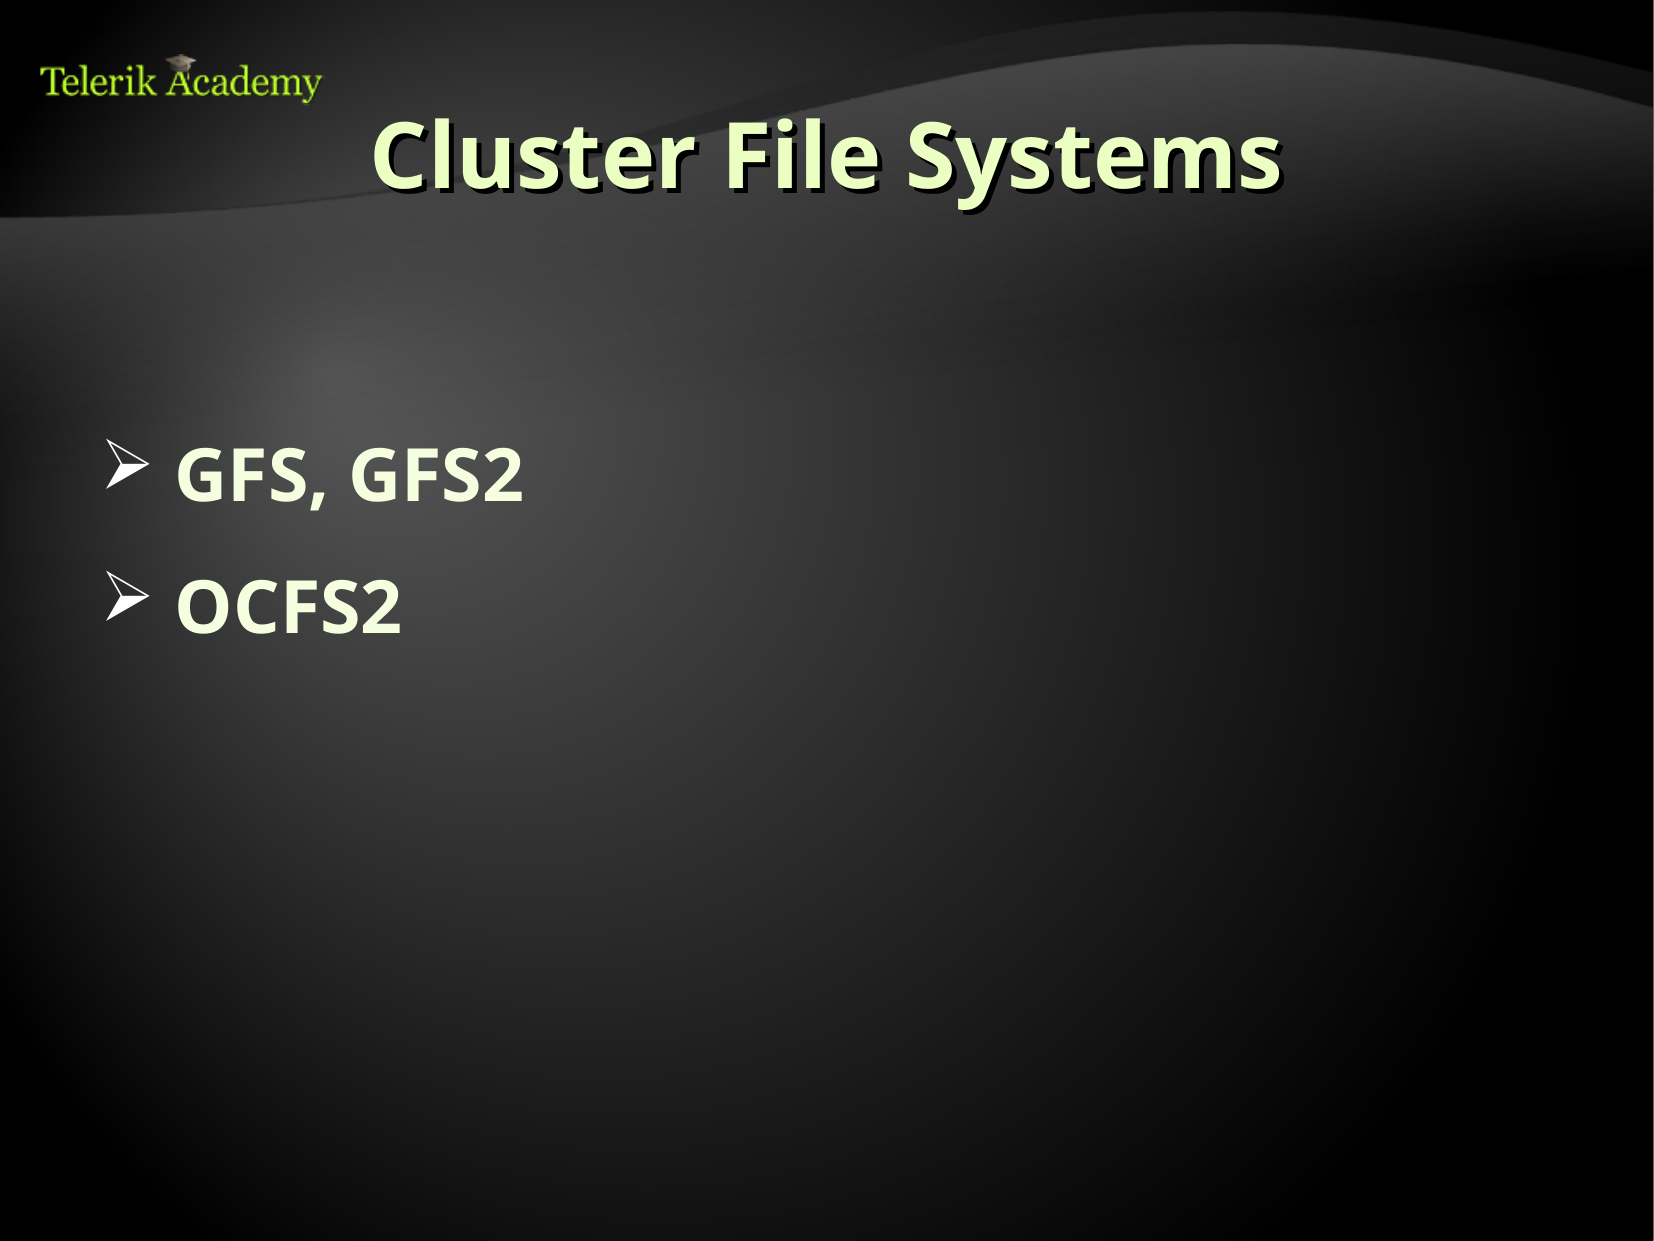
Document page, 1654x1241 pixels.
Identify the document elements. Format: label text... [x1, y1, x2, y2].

title Cluster File Systems [82, 49, 1571, 257]
picture [0, 0, 1654, 1241]
list GFS, GFS2 OCFS2 [82, 290, 1538, 1010]
